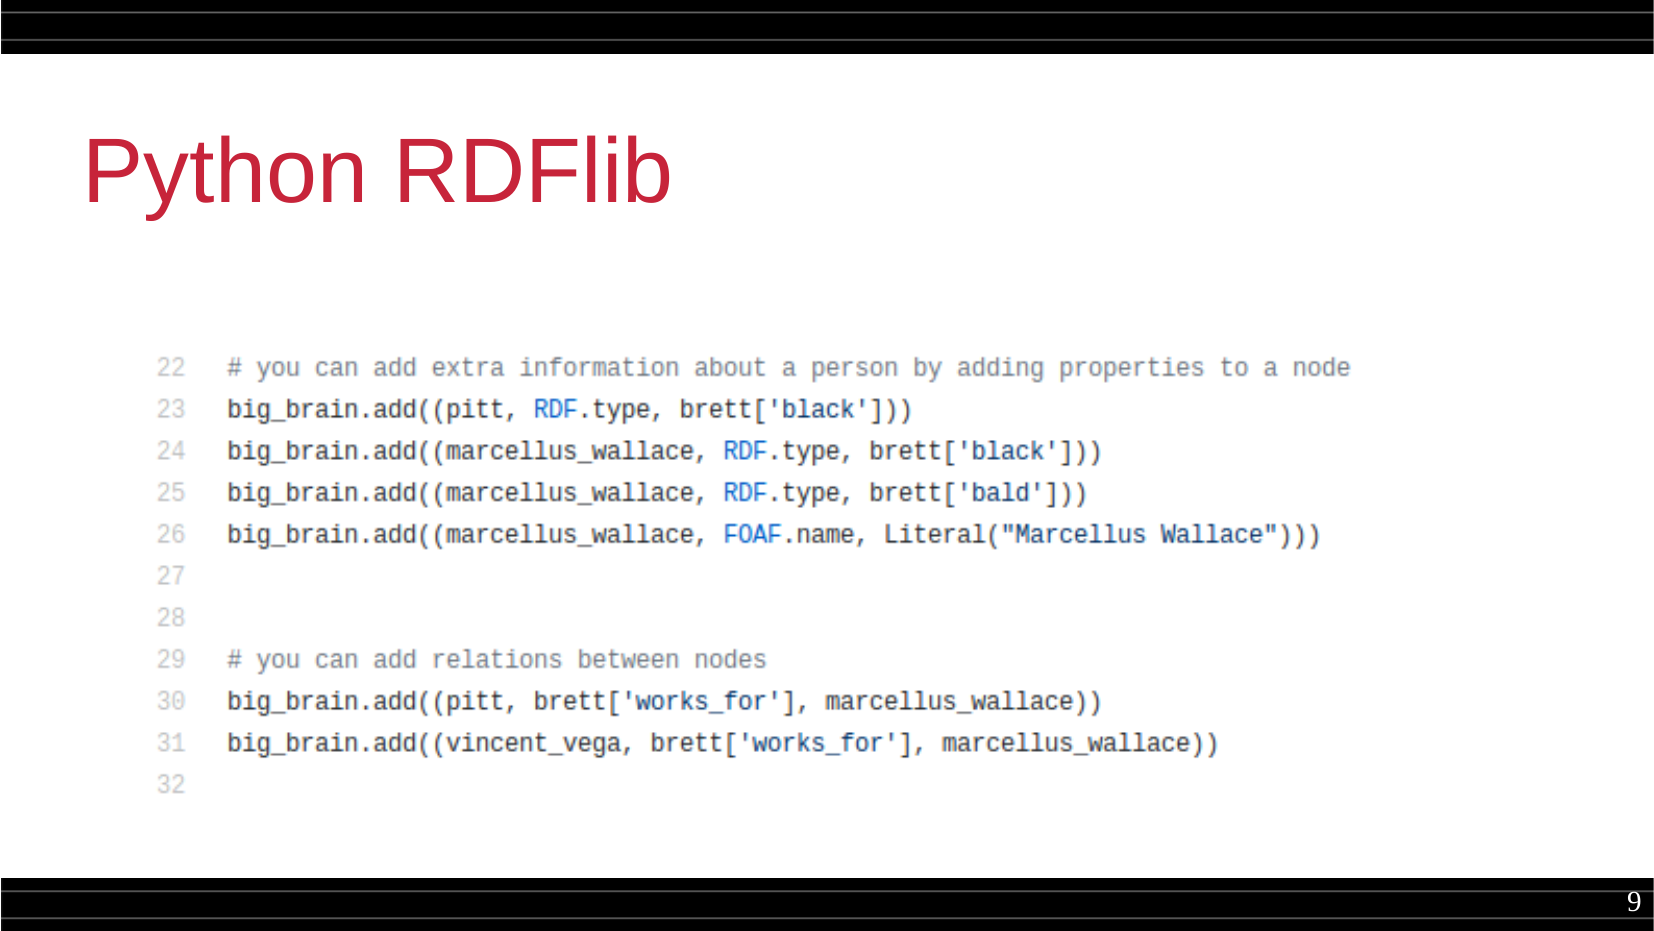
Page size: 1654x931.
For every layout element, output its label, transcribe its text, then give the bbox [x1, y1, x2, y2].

picture [1, 0, 1654, 54]
title Python RDFlib [82, 92, 1571, 249]
picture [1, 878, 1654, 931]
picture [140, 341, 1397, 805]
